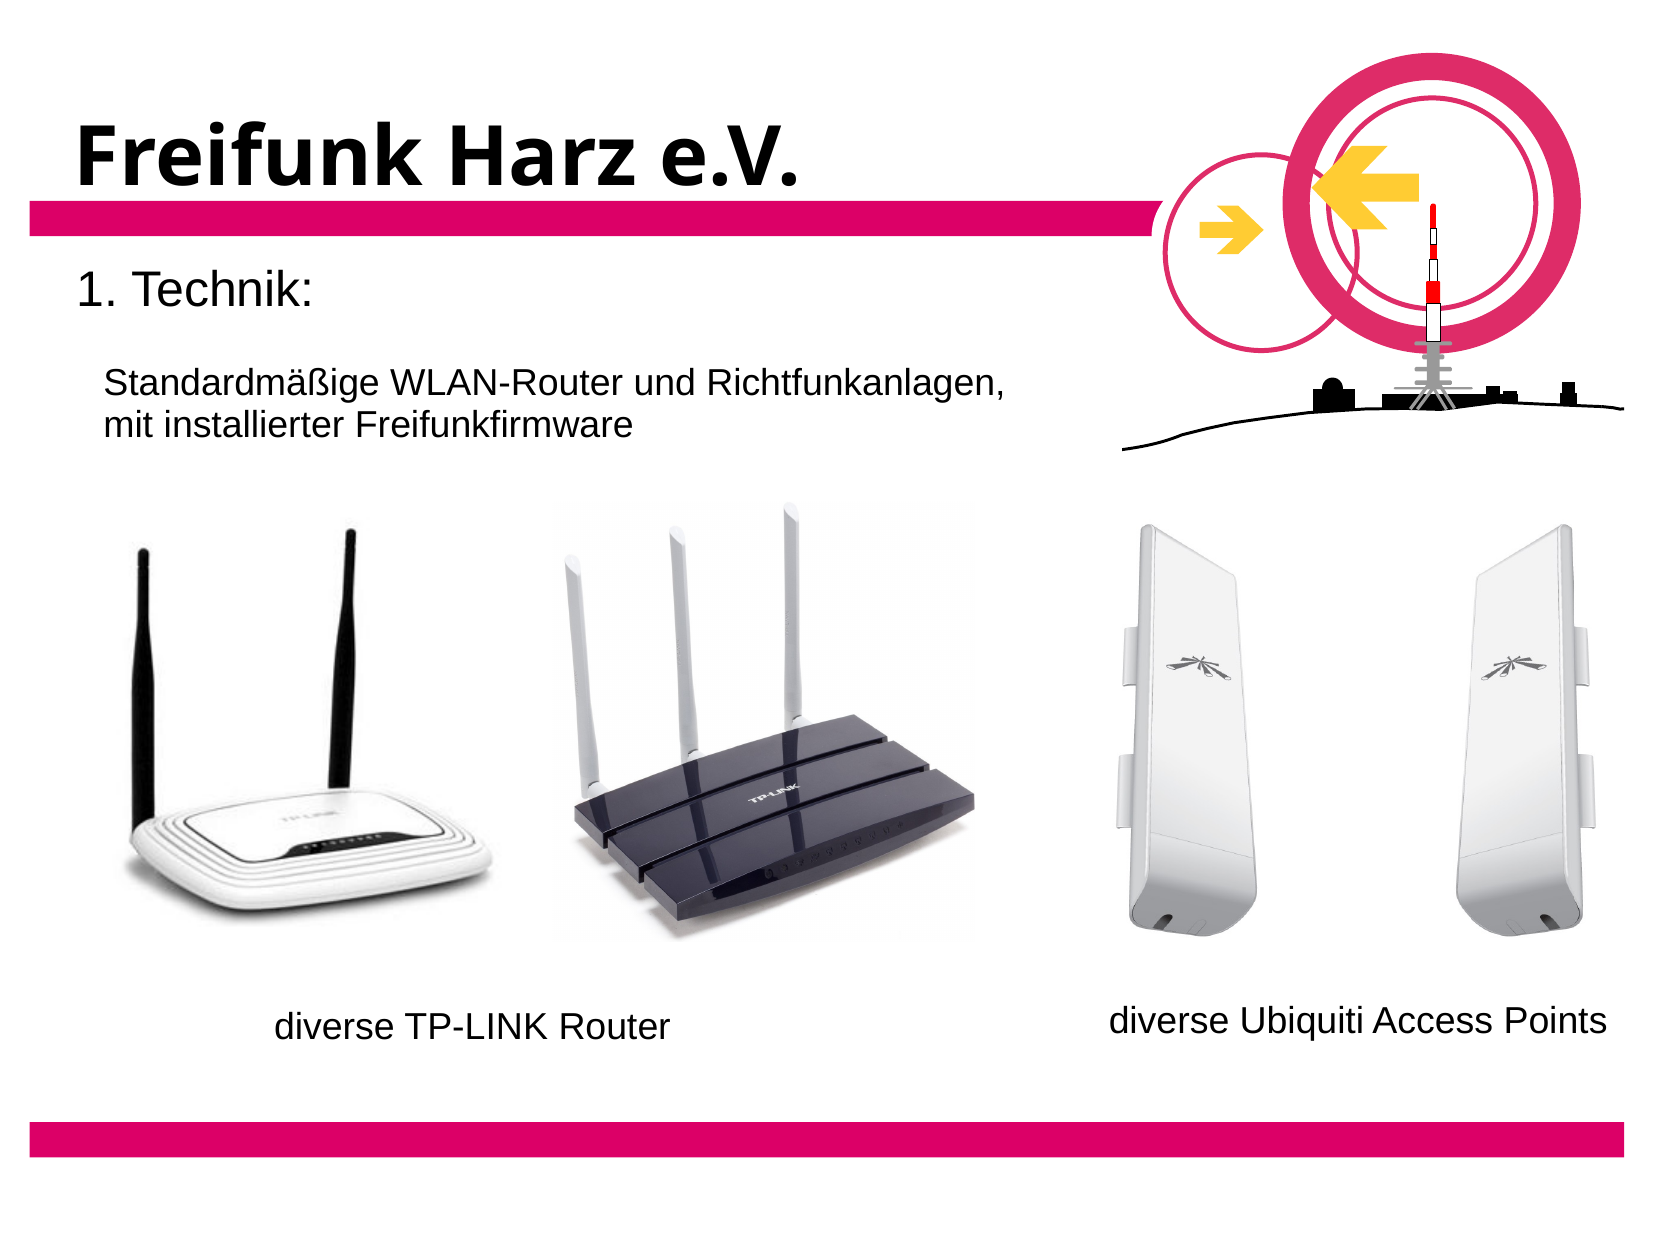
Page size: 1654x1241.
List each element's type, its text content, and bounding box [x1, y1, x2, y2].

subtitle 1. Technik: [76, 230, 697, 349]
picture [81, 494, 532, 945]
text_box Standardmäßige WLAN-Router und Richtfunkanlagen, mit installierter Freifunkfirmware [88, 354, 1123, 454]
text_box diverse TP-LINK Router [88, 998, 857, 1055]
text_box diverse Ubiquiti Access Points [1092, 992, 1625, 1092]
picture [1442, 500, 1625, 957]
picture [552, 501, 975, 942]
picture [1088, 500, 1270, 957]
